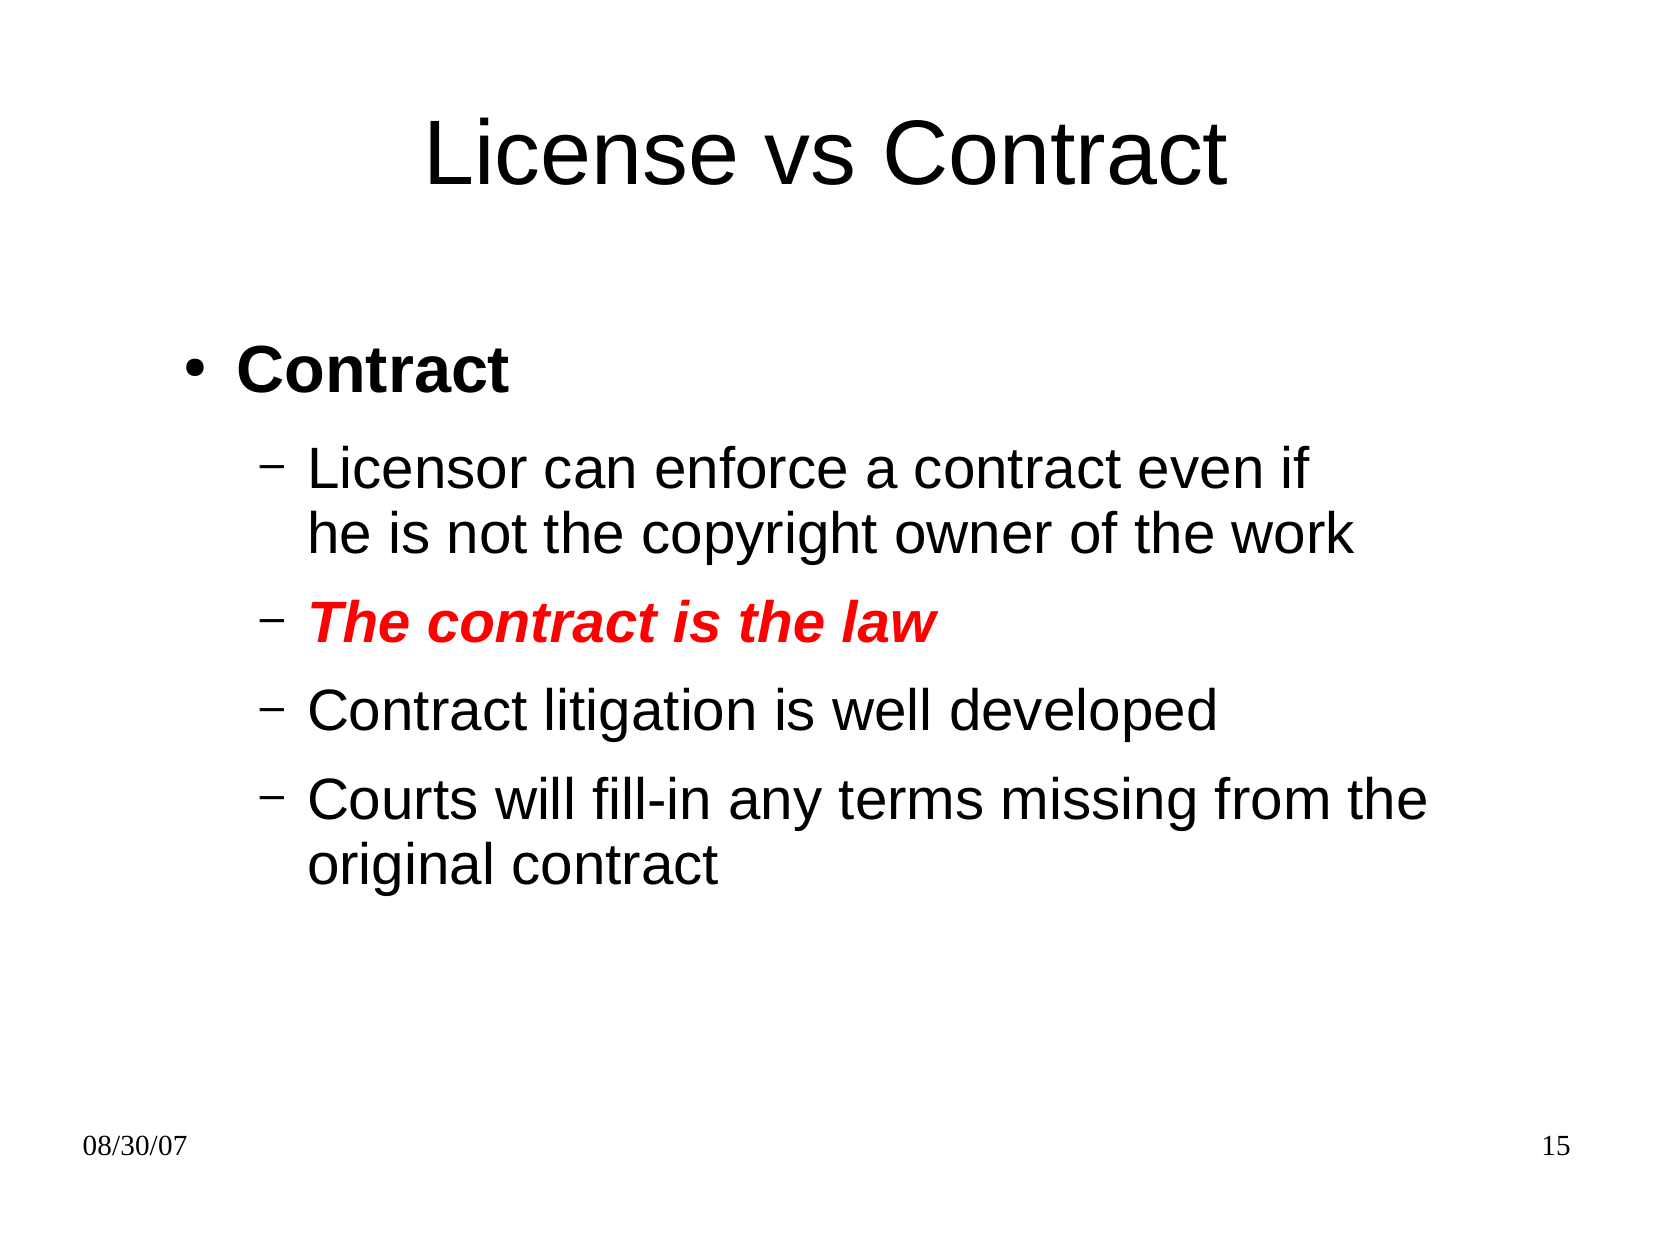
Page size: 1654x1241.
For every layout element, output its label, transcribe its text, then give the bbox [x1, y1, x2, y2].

list Contract Licensor can enforce a contract even if he is not the copyright owner of the work The contract is the law Contract litigation is well developed Courts will fill-in any terms missing from the original contract [165, 331, 1536, 991]
title License vs Contract [82, 49, 1571, 257]
